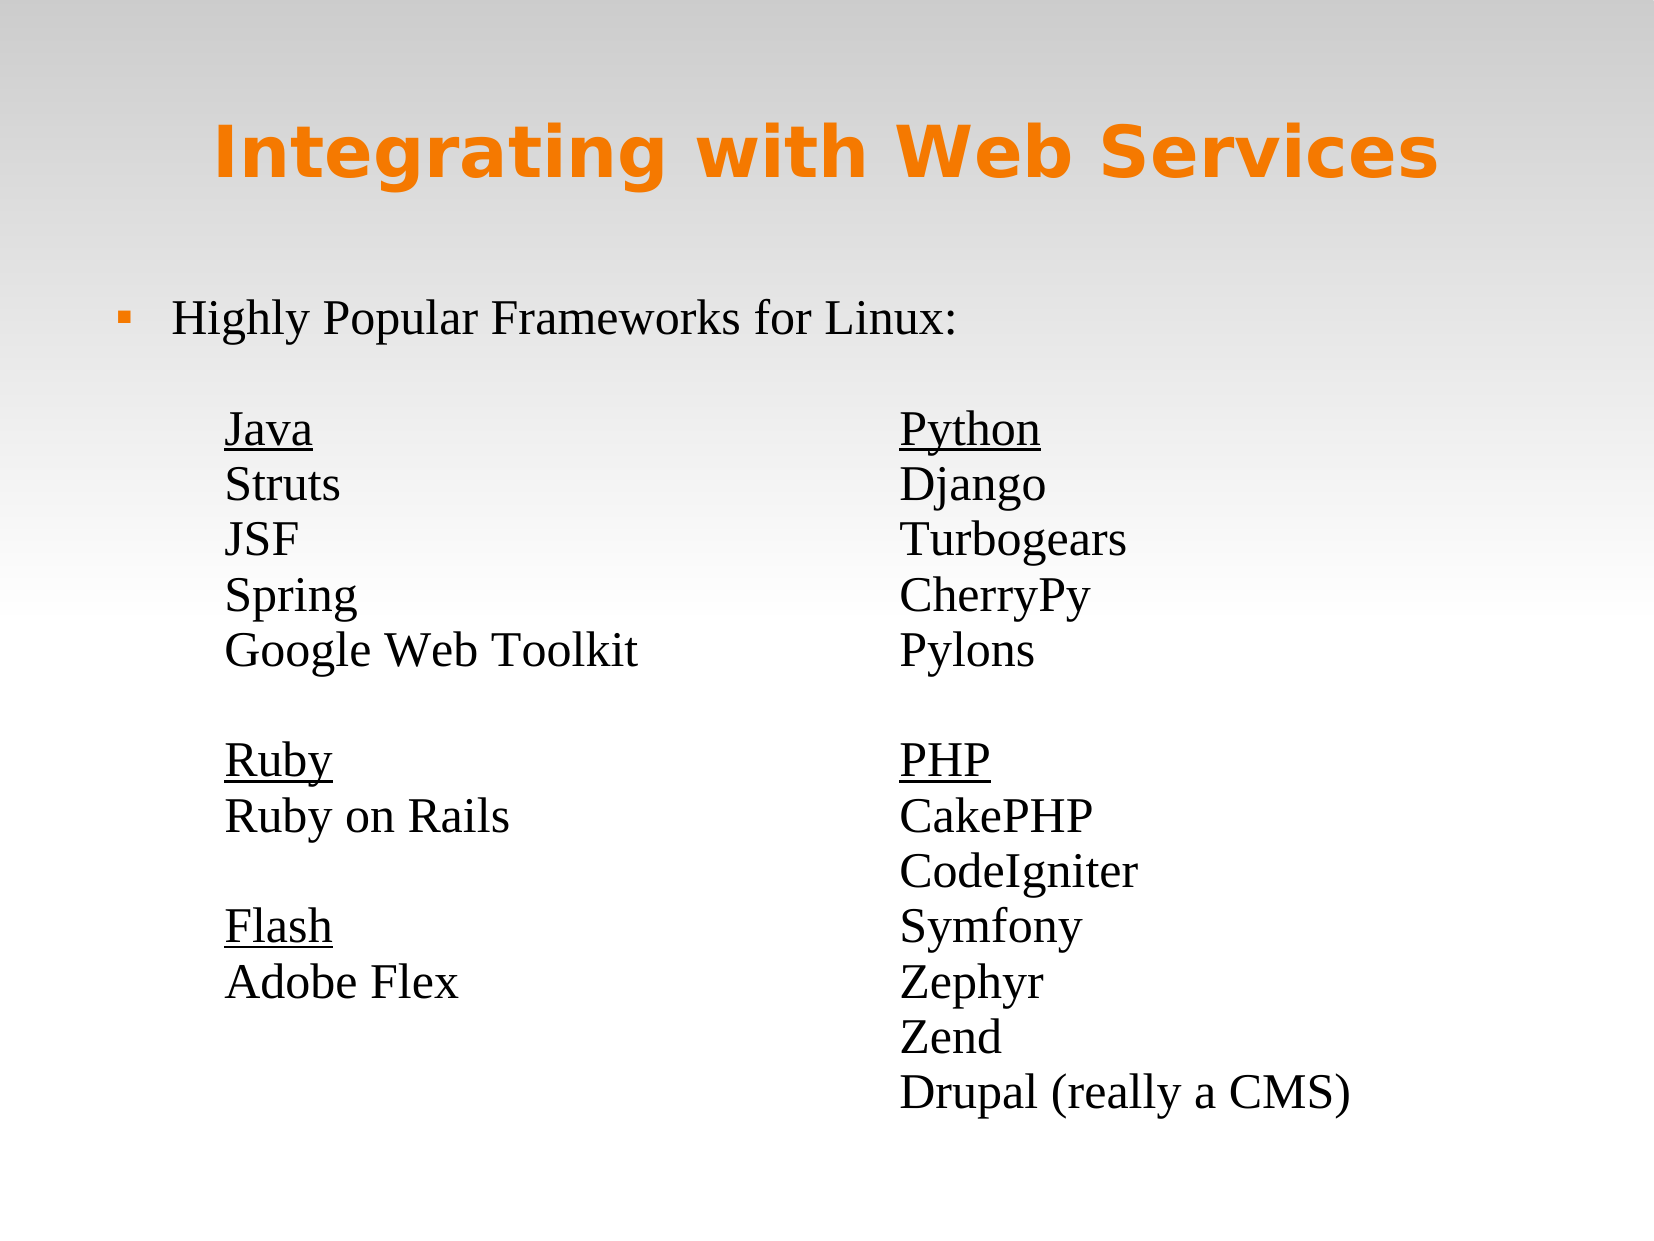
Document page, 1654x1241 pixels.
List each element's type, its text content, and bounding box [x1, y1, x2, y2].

title Integrating with Web Services [82, 49, 1571, 257]
list Highly Popular Frameworks for Linux: Java Python Struts Django JSF Turbogears Spring CherryPy Google Web Toolkit Pylons Ruby PHP Ruby on Rails CakePHP CodeIgniter Flash Symfony Adobe Flex Zephyr Zend Drupal (really a CMS) [82, 290, 1571, 1198]
